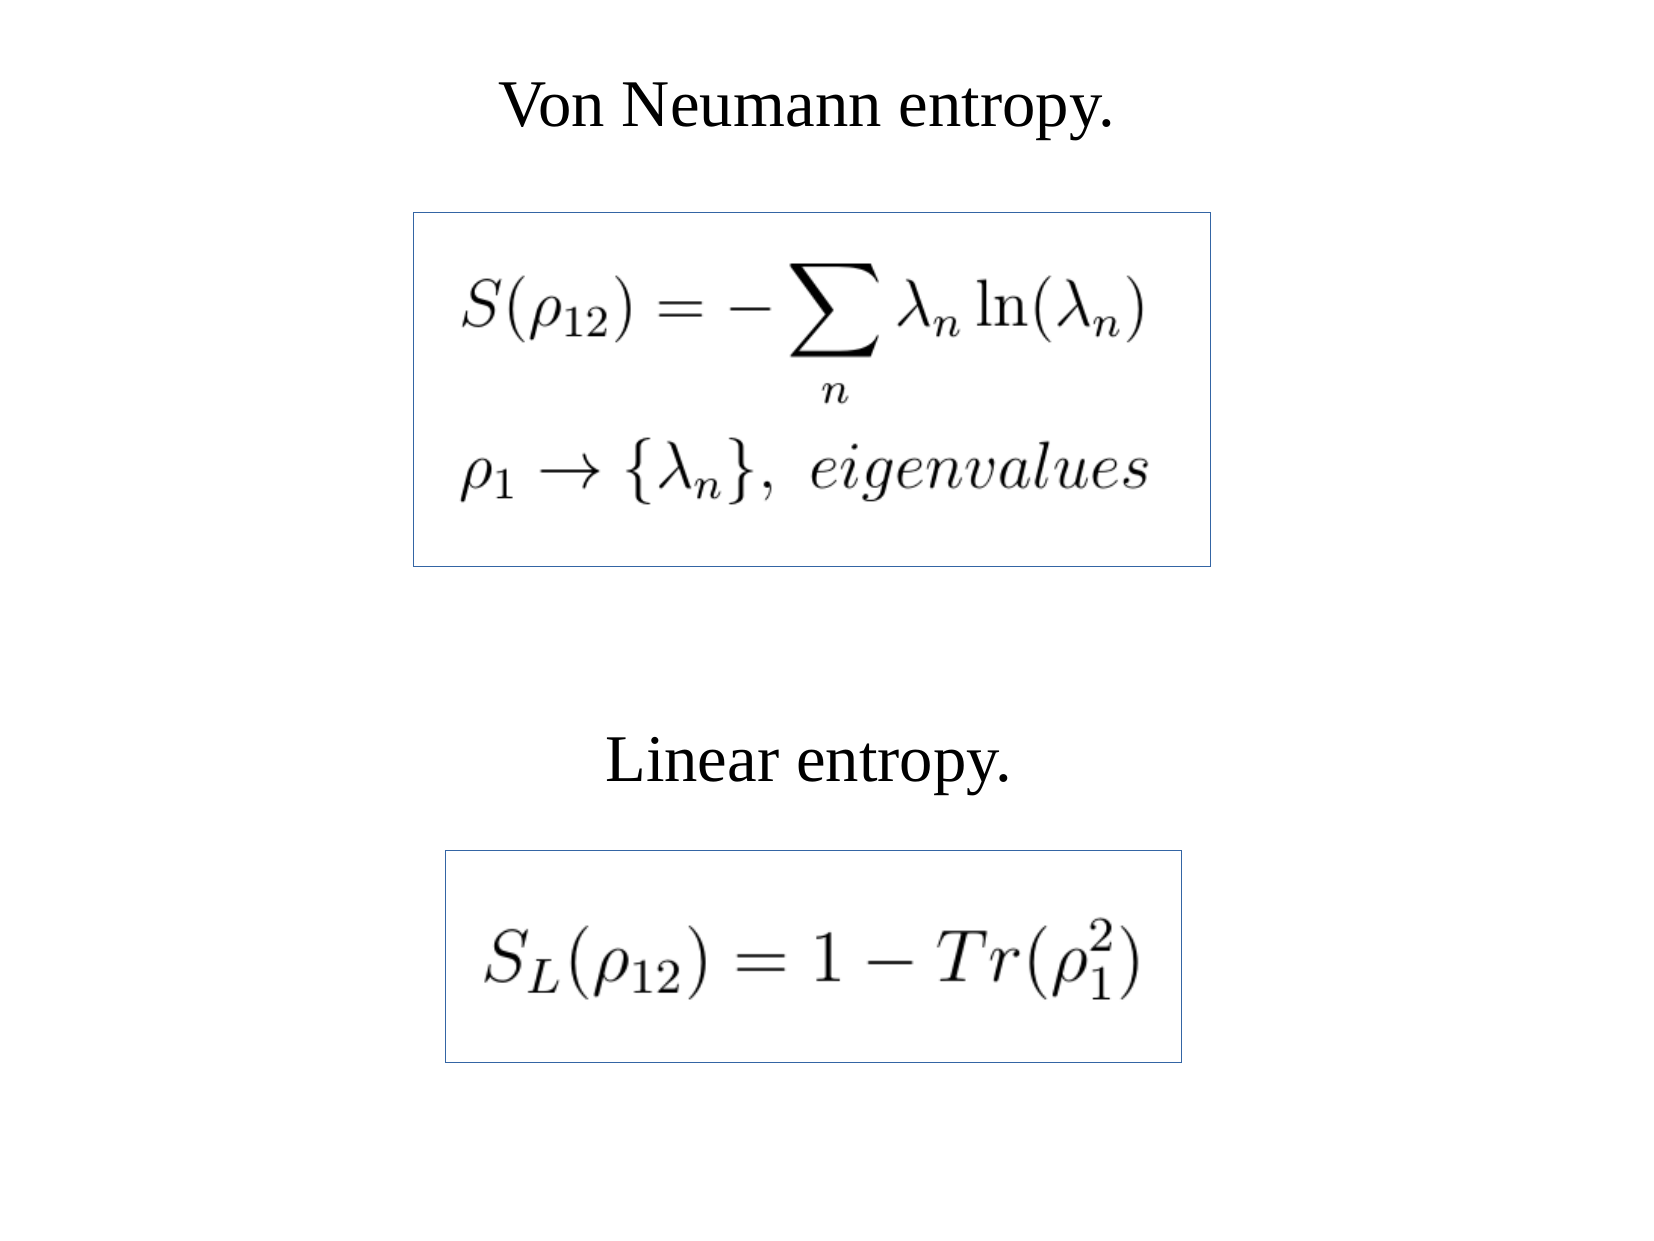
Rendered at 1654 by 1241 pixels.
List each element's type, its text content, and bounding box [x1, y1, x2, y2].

picture [413, 212, 1211, 567]
picture [445, 850, 1182, 1063]
text_box Von Neumann entropy. [484, 59, 1146, 179]
text_box Linear entropy. [590, 714, 1052, 804]
